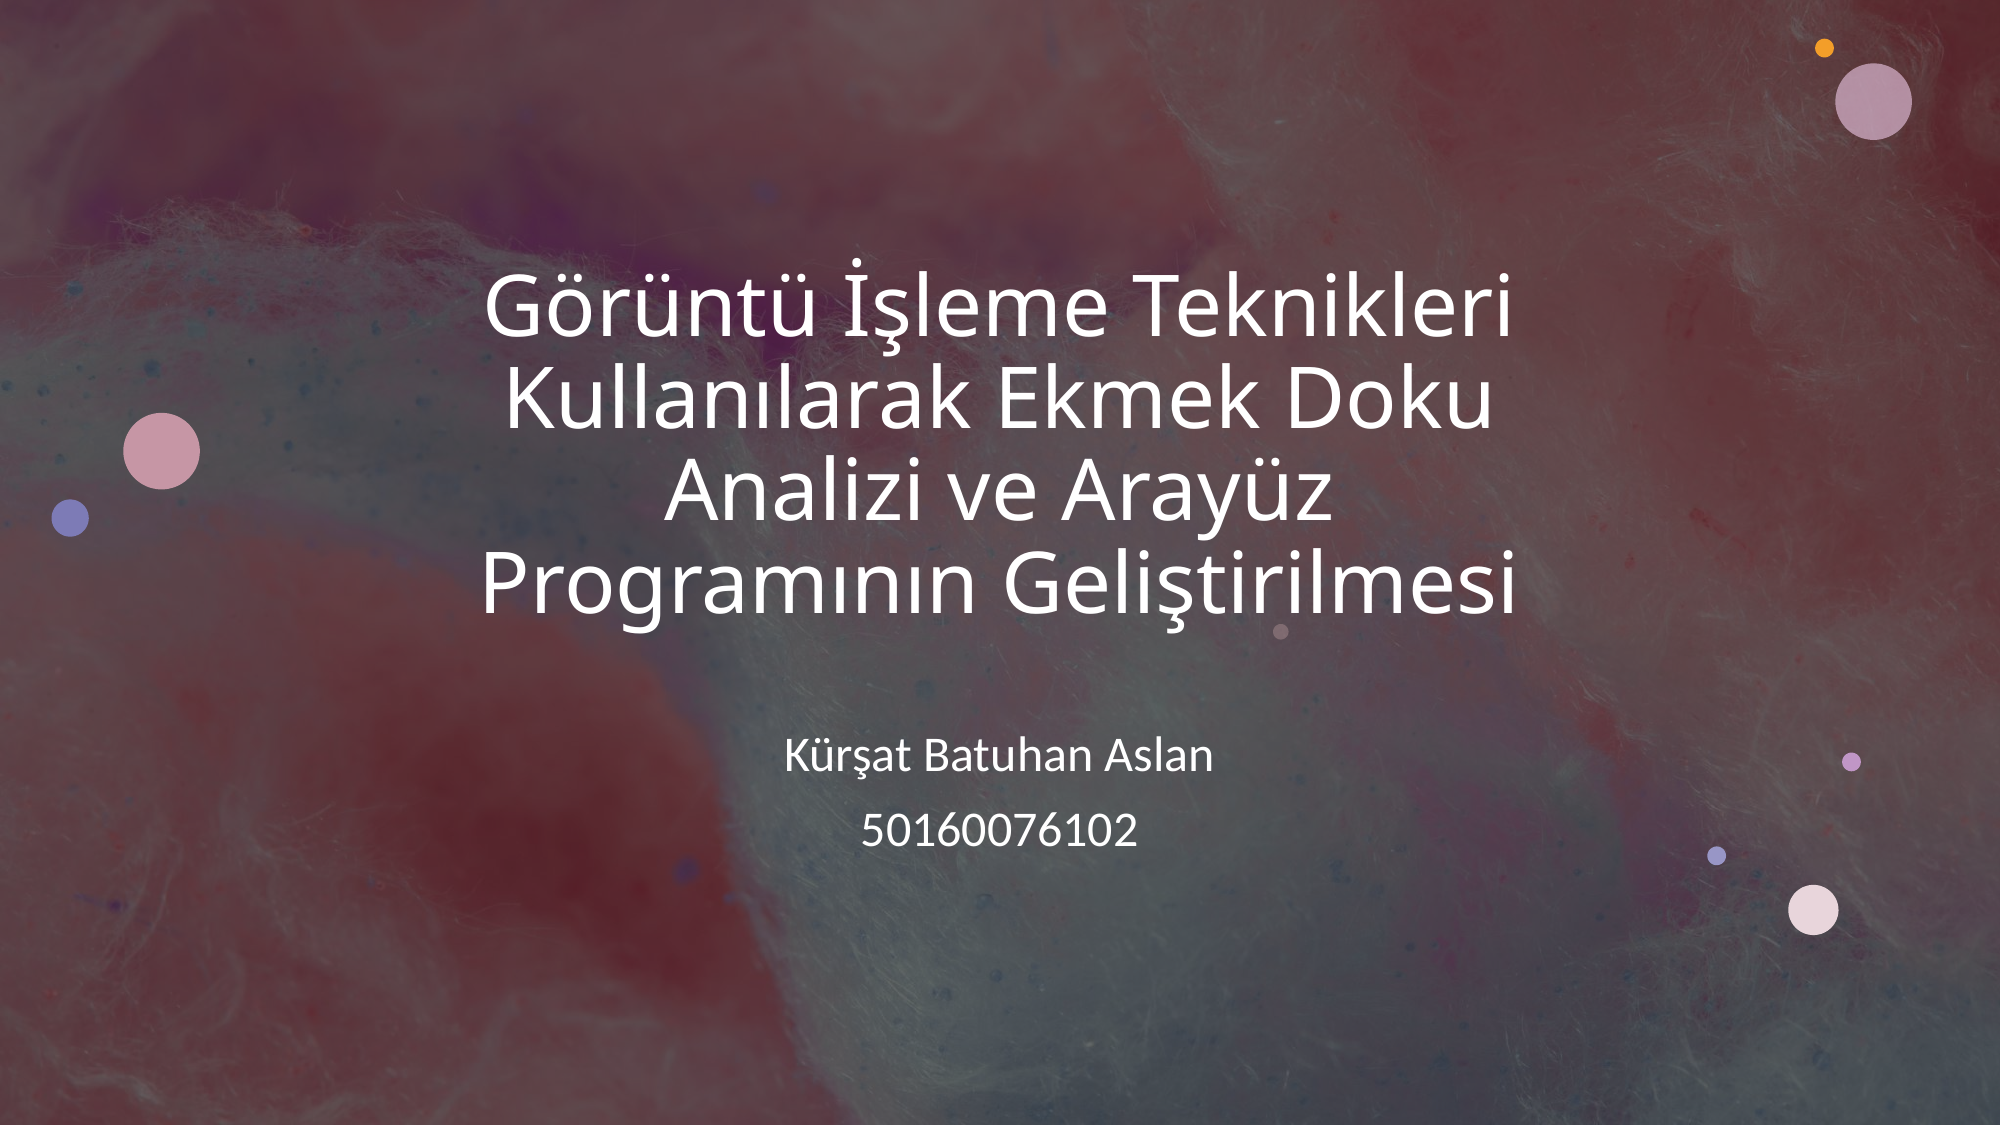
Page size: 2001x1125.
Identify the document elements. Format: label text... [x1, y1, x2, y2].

text_box [1842, 752, 1861, 772]
text_box [1815, 38, 1834, 58]
picture [0, 0, 2000, 1125]
text_box [1707, 846, 1727, 866]
text_box [123, 412, 200, 490]
title Görüntü İşleme Teknikleri Kullanılarak Ekmek Doku Analizi ve Arayüz Programının Geliştirilmesi [420, 247, 1580, 640]
text_box [1788, 884, 1839, 936]
text_box [1835, 63, 1912, 140]
text_box [51, 499, 89, 537]
subtitle Kürşat Batuhan Aslan 50160076102 [420, 720, 1580, 993]
